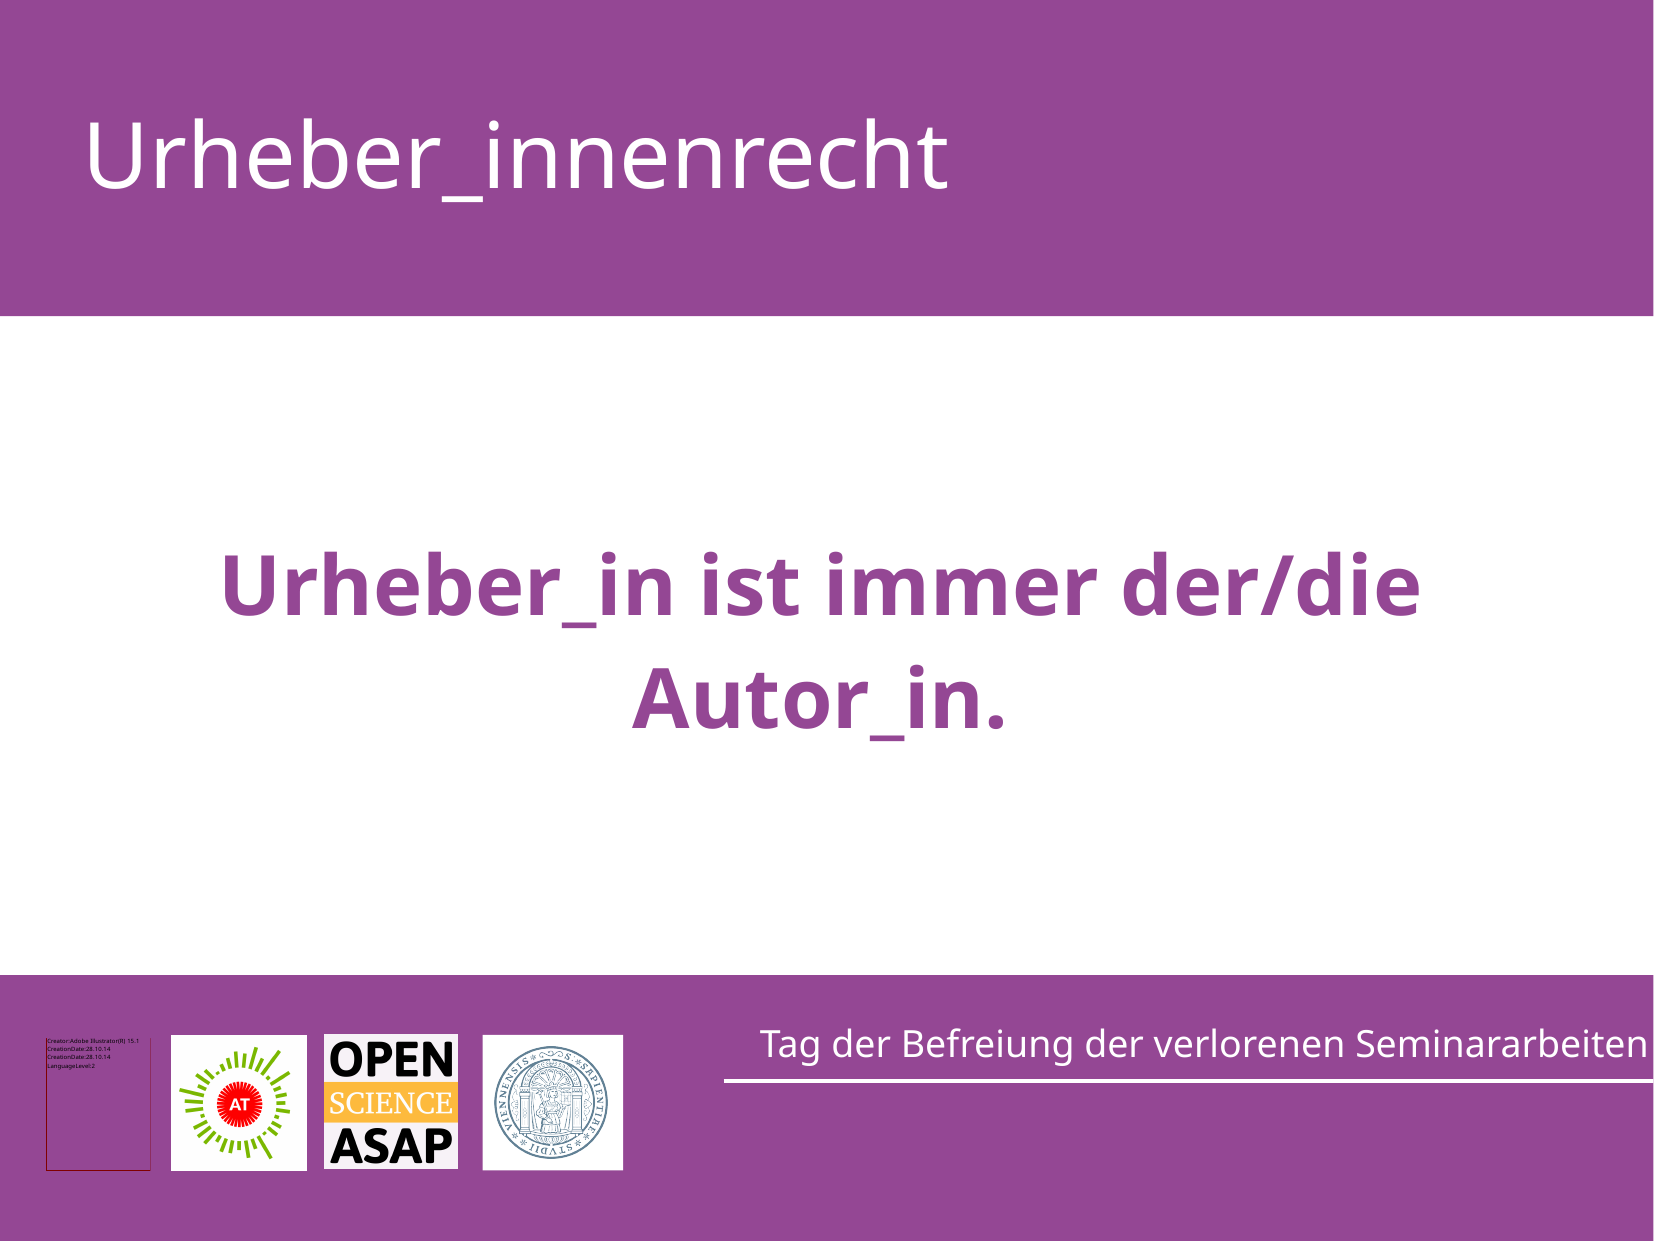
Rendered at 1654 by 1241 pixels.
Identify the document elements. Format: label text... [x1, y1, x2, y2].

text_box Tag der Befreiung der verlorenen Seminararbeiten [745, 1010, 1631, 1068]
title Urheber_innenrecht [82, 49, 1571, 257]
picture [324, 1034, 458, 1169]
picture [494, 1046, 608, 1159]
picture [171, 1035, 307, 1171]
text_box Urheber_in ist immer der/die Autor_in. [48, 518, 1594, 721]
picture [45, 1039, 151, 1171]
text_box [0, 0, 1654, 1241]
